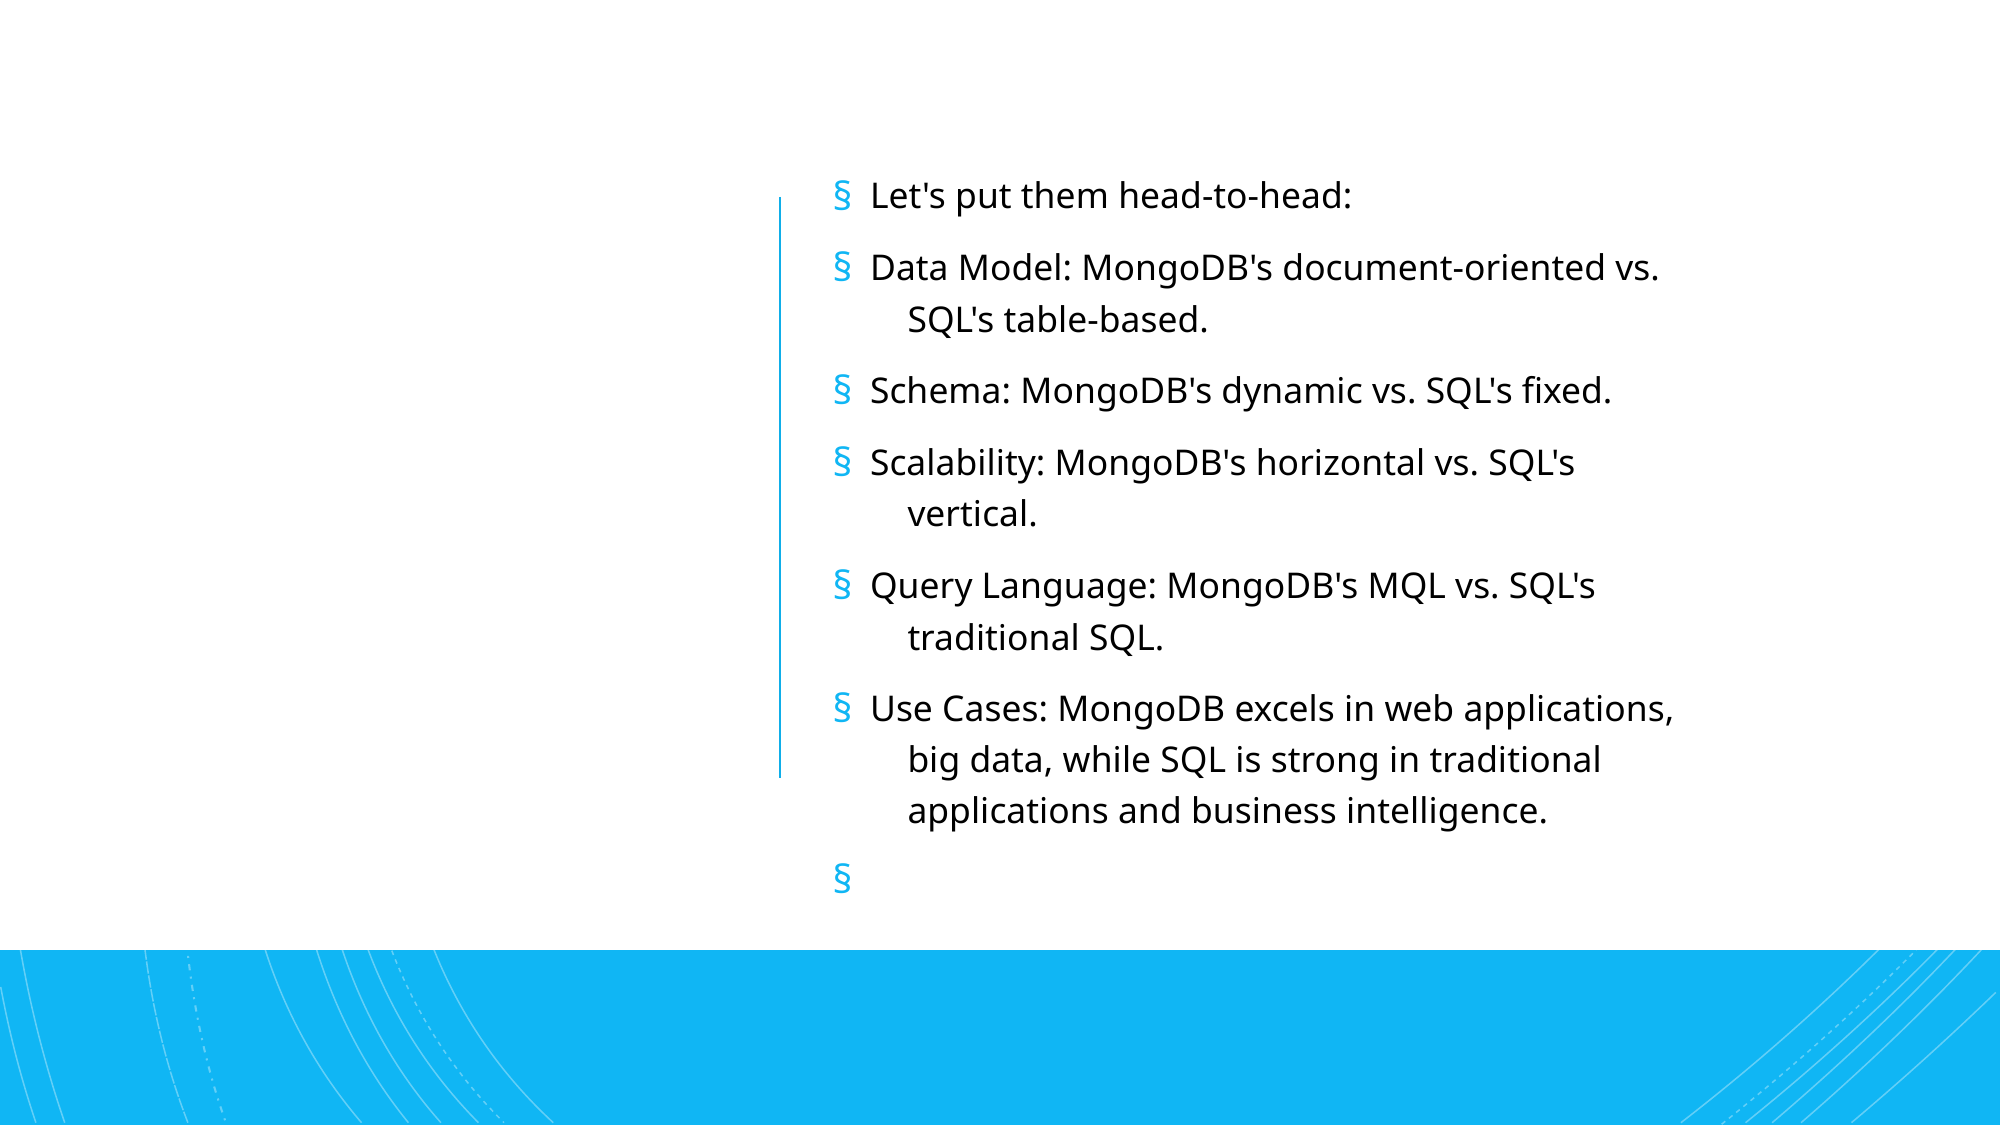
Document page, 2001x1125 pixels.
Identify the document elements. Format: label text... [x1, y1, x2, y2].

list Let's put them head-to-head: Data Model: MongoDB's document-oriented vs. SQL's table-based. Schema: MongoDB's dynamic vs. SQL's fixed. Scalability: MongoDB's horizontal vs. SQL's vertical. Query Language: MongoDB's MQL vs. SQL's traditional SQL. Use Cases: MongoDB excels in web applications, big data, while SQL is strong in traditional applications and business intelligence. [817, 157, 1722, 842]
text_box [0, 0, 2000, 1125]
